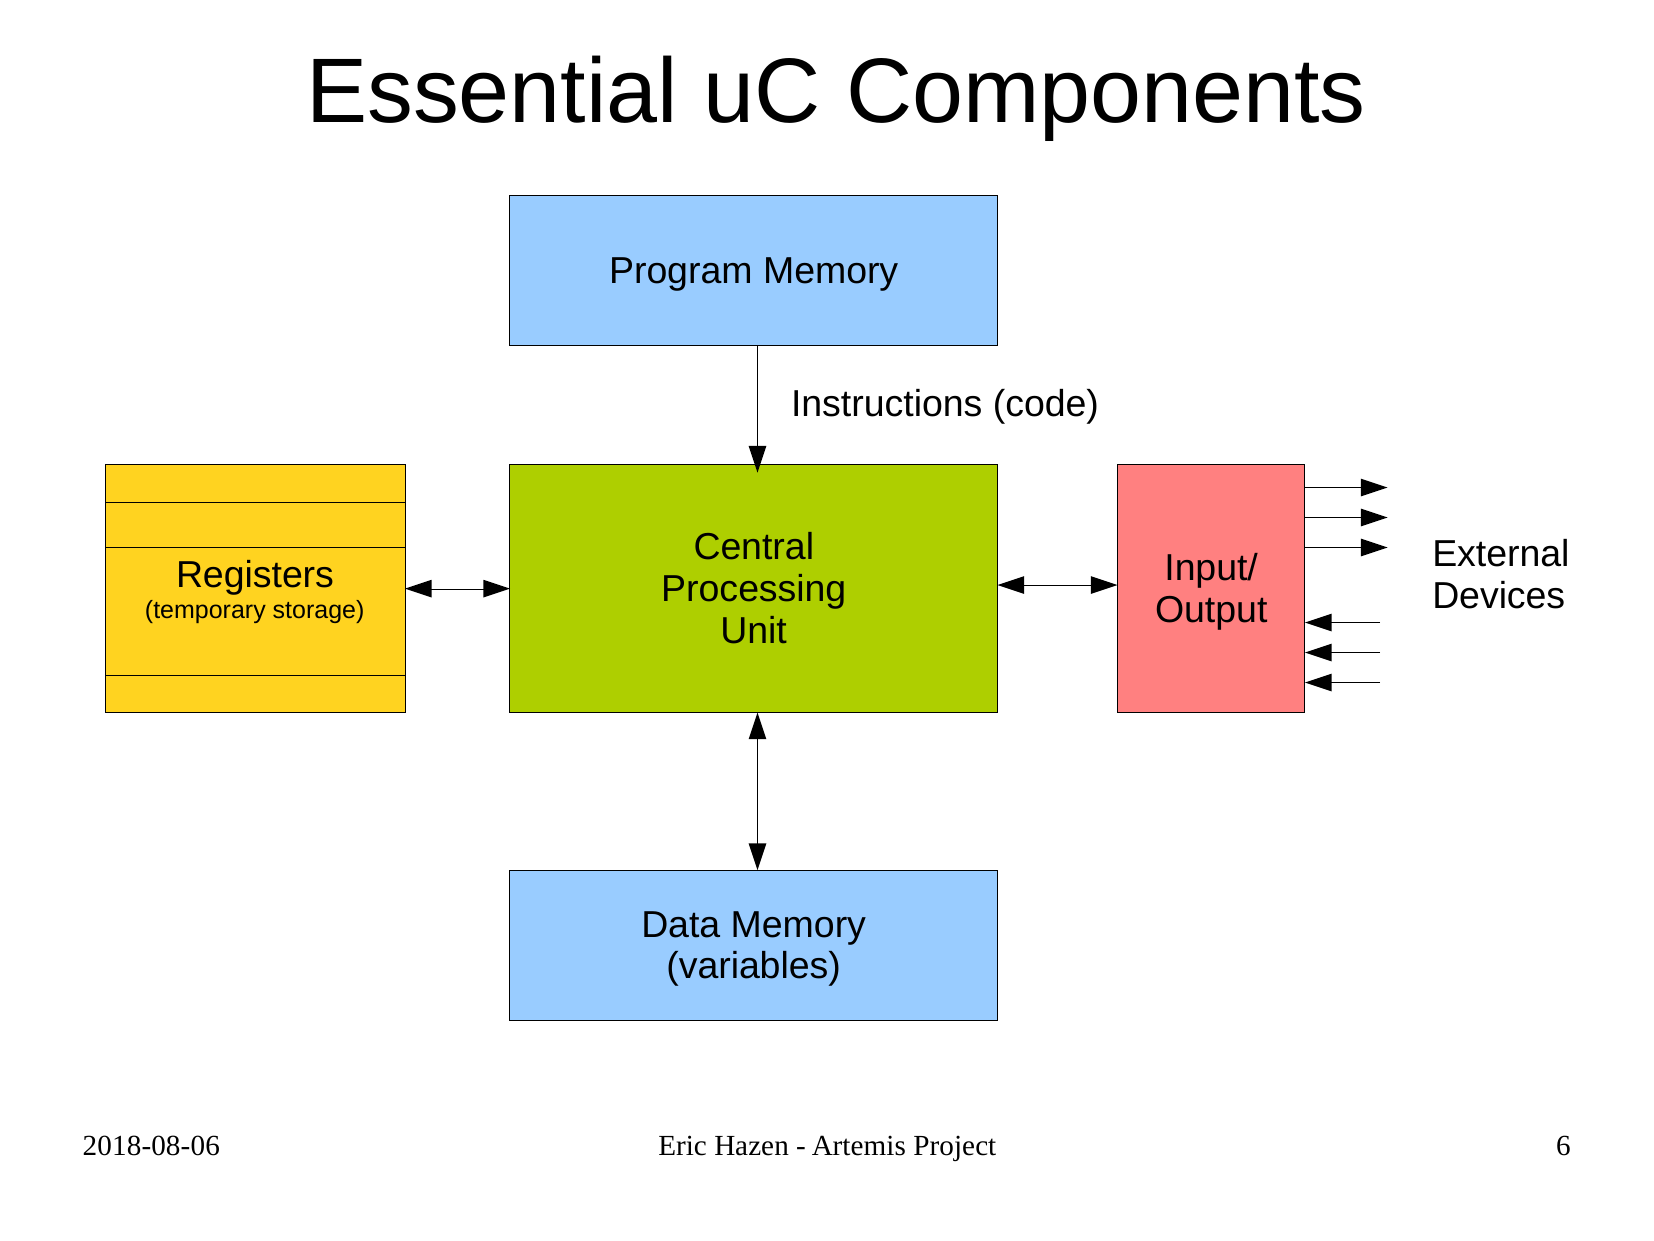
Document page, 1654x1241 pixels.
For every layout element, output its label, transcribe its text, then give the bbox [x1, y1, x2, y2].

text_box External Devices [1417, 525, 1585, 624]
text_box Registers (temporary storage) [105, 676, 406, 713]
text_box Central Processing Unit [509, 464, 998, 713]
text_box Input/ Output [1117, 464, 1305, 713]
text_box Data Memory (variables) [509, 870, 998, 1021]
text_box Registers (temporary storage) [105, 548, 406, 675]
text_box Instructions (code) [776, 375, 1114, 432]
text_box Program Memory [509, 195, 998, 346]
title Essential uC Components [92, 25, 1581, 156]
text_box Registers (temporary storage) [105, 503, 406, 547]
text_box Registers (temporary storage) [105, 464, 406, 502]
